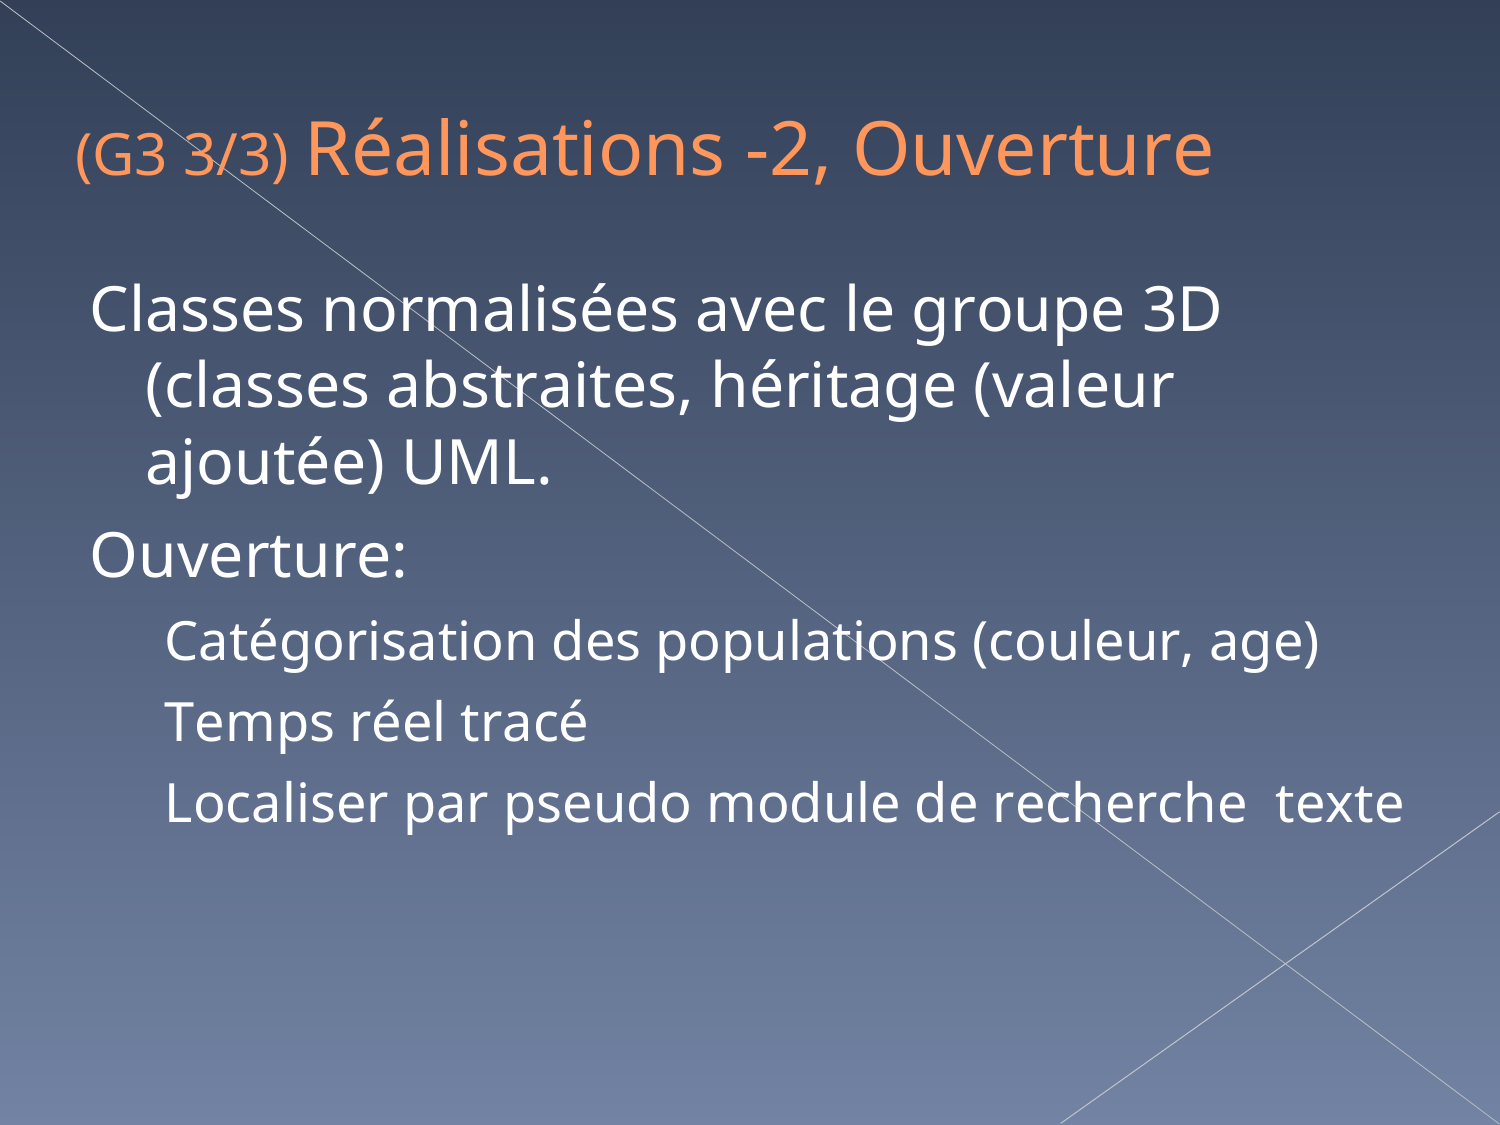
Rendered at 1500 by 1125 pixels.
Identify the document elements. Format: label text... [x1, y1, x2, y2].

list Classes normalisées avec le groupe 3D (classes abstraites, héritage (valeur ajoutée) UML. Ouverture: Catégorisation des populations (couleur, age) Temps réel tracé Localiser par pseudo module de recherche texte [75, 262, 1426, 1006]
title (G3 3/3) Réalisations -2, Ouverture [75, 52, 1426, 241]
